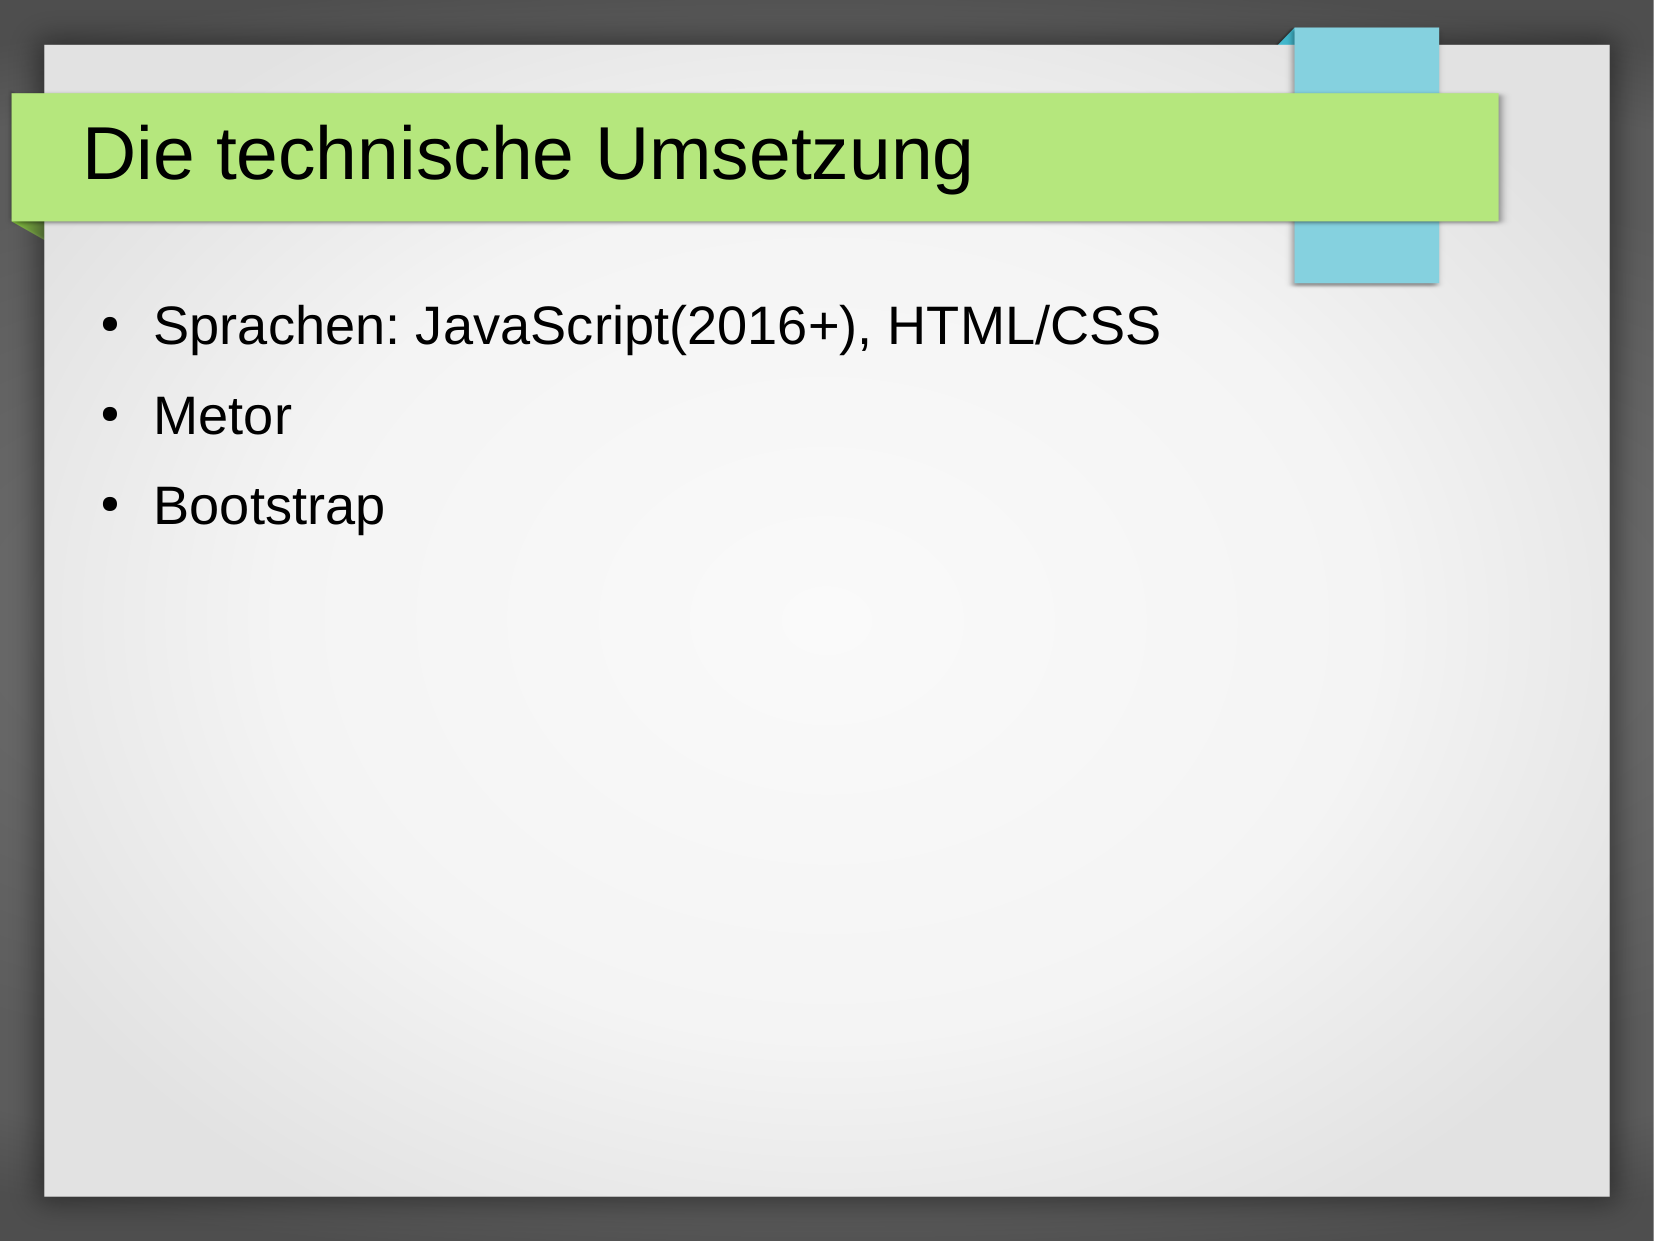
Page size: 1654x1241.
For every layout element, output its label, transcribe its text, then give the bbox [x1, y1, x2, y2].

title Die technische Umsetzung [82, 94, 1264, 213]
list Sprachen: JavaScript(2016+), HTML/CSS Metor Bootstrap [82, 295, 1571, 1015]
picture [0, 0, 1654, 1241]
